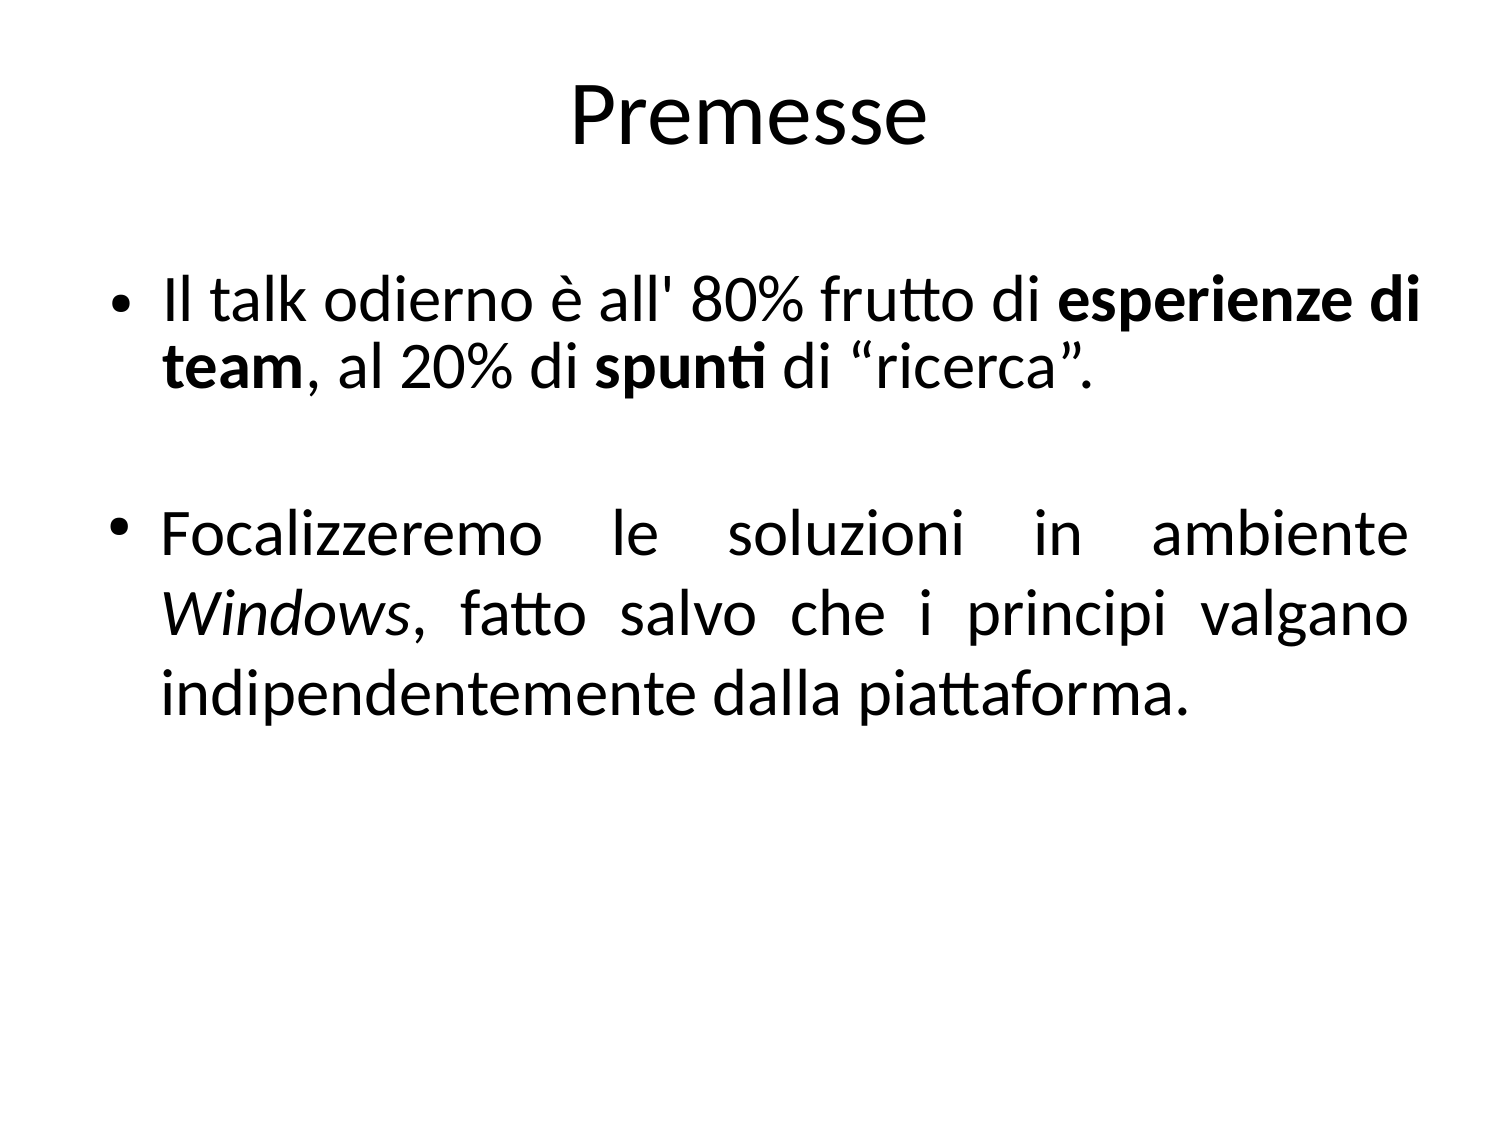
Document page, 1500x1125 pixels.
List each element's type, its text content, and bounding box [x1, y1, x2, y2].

text_box Il talk odierno è all' 80% frutto di esperienze di team, al 20% di spunti di “ricerca”. [91, 271, 1453, 435]
title Premesse [75, 45, 1425, 233]
list Focalizzeremo le soluzioni in ambiente Windows, fatto salvo che i principi valgano indipendentemente dalla piattaforma. [75, 262, 1425, 1005]
